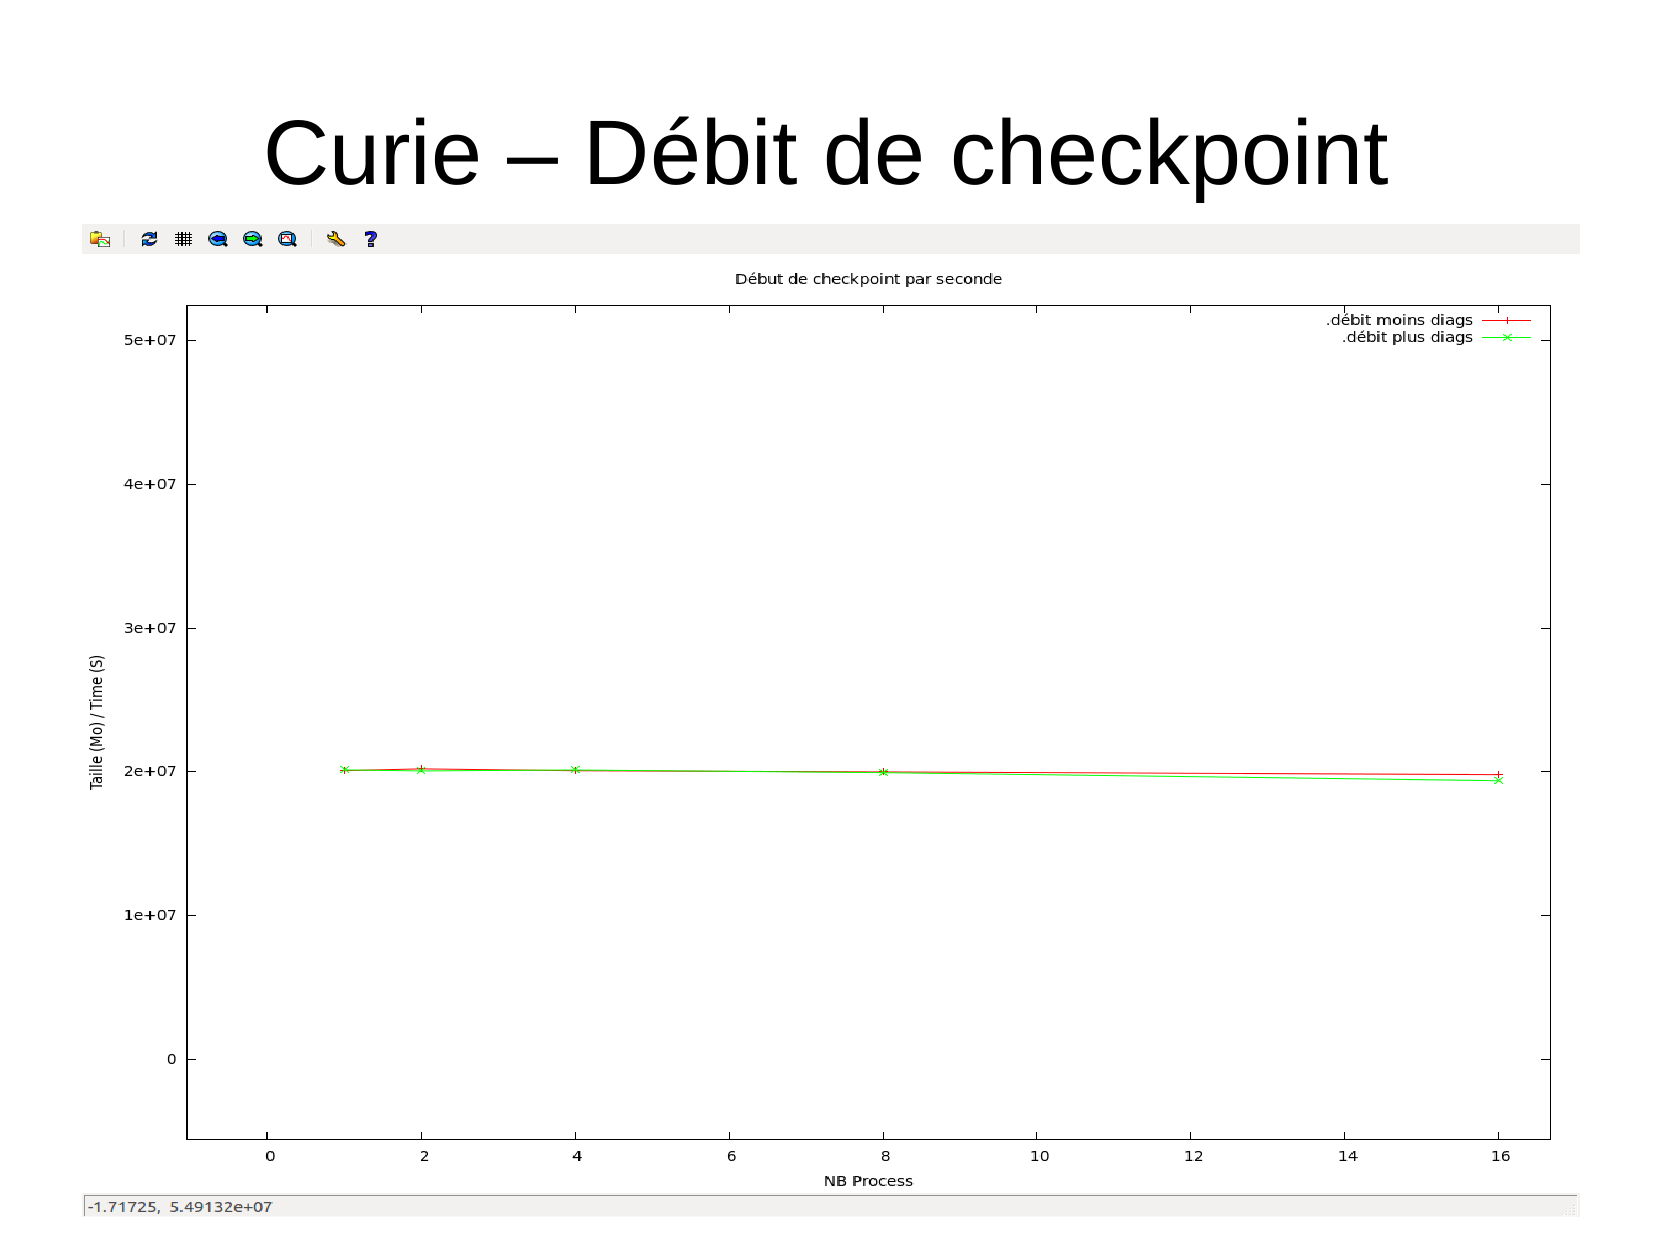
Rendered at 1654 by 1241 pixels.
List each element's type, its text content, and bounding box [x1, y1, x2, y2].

title Curie – Débit de checkpoint [82, 49, 1571, 224]
picture [82, 224, 1580, 1217]
